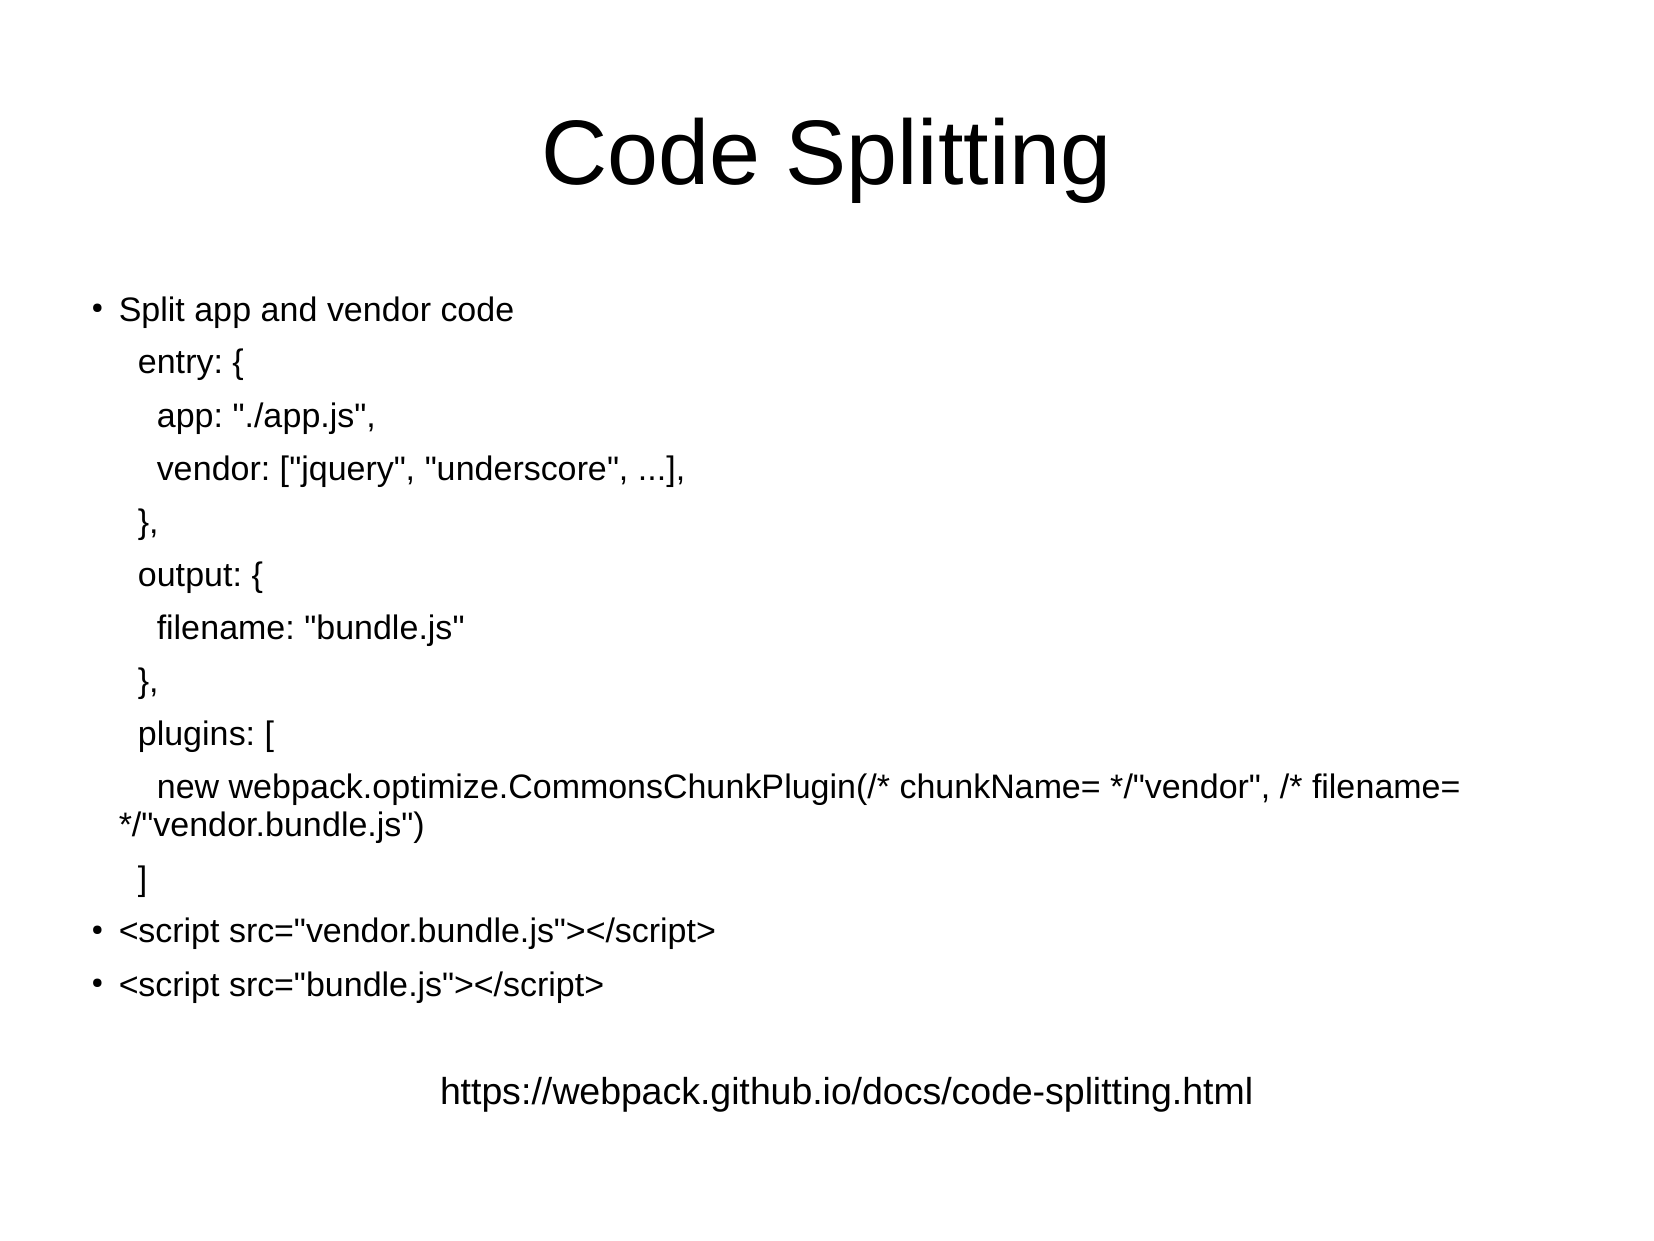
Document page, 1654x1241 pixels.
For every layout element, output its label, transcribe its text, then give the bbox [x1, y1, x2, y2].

list Split app and vendor code entry: { app: "./app.js", vendor: ["jquery", "underscore", ...], }, output: { filename: "bundle.js" }, plugins: [ new webpack.optimize.CommonsChunkPlugin(/* chunkName= */"vendor", /* filename= */"vendor.bundle.js") ] <script src="vendor.bundle.js"></script> <script src="bundle.js"></script> [82, 290, 1571, 1010]
text_box https://webpack.github.io/docs/code-splitting.html [425, 1062, 1269, 1120]
title Code Splitting [82, 49, 1571, 257]
